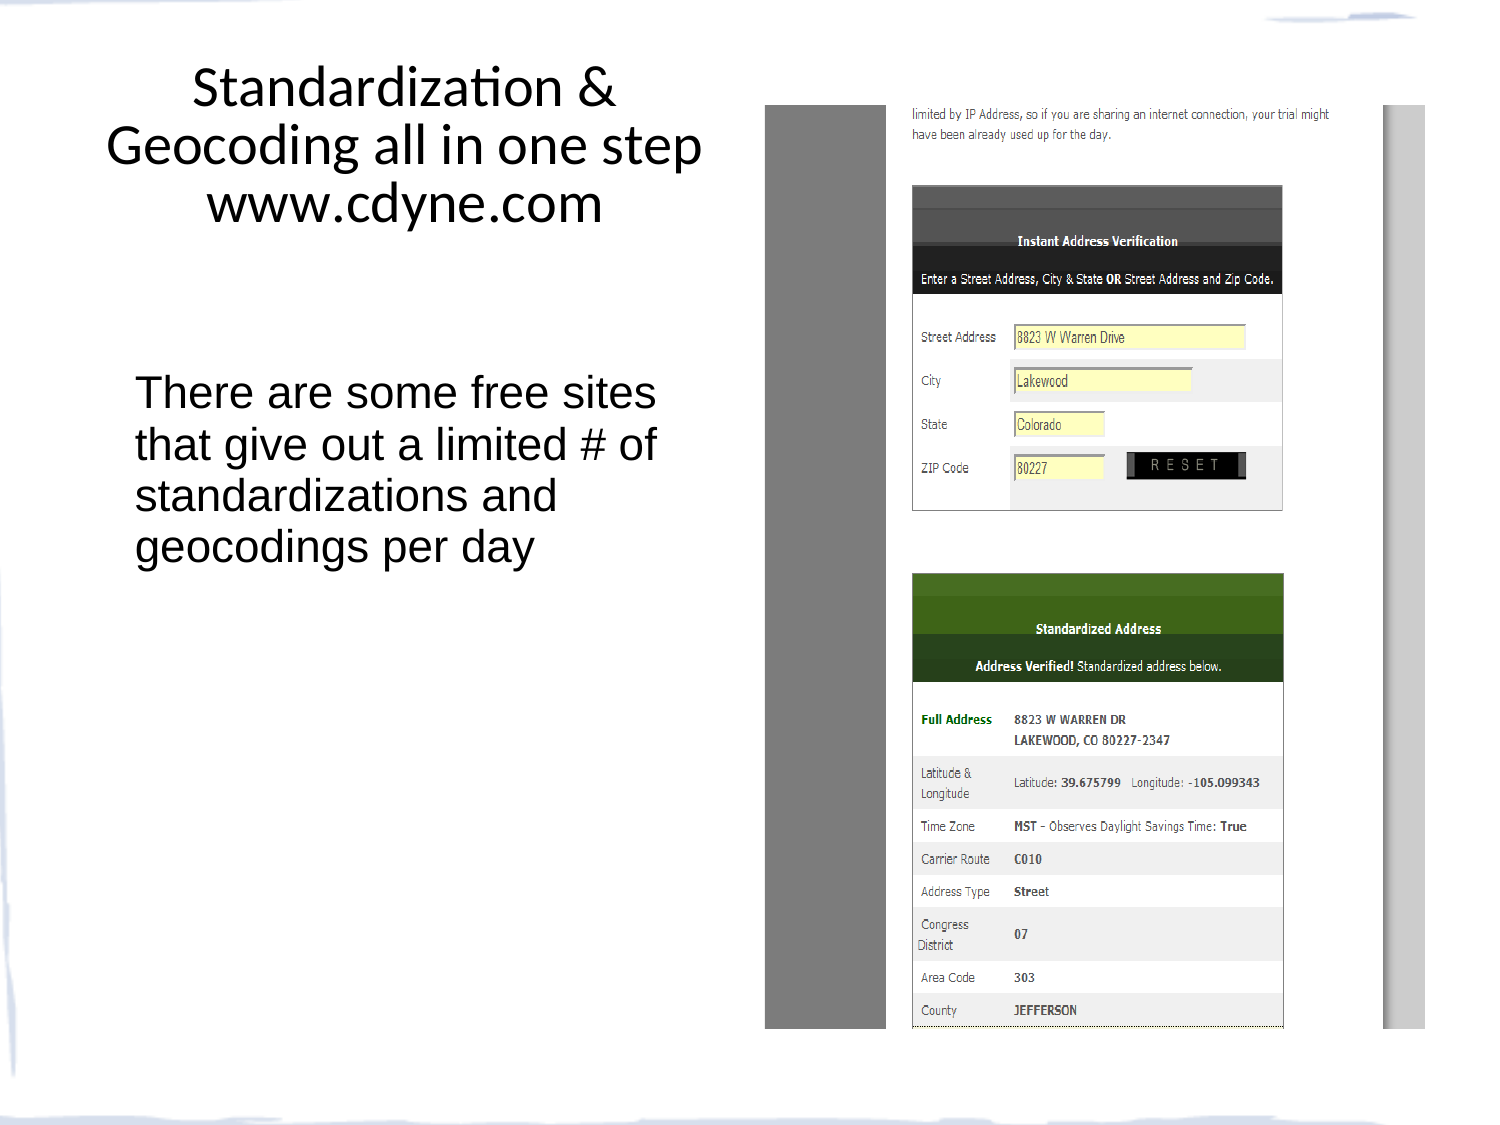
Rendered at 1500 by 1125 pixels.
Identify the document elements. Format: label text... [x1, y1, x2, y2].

title Standardization & Geocoding all in one step www.cdyne.com [75, 42, 736, 257]
text_box There are some free sites that give out a limited # of standardizations and geocodings per day [120, 360, 706, 706]
picture [0, 0, 1500, 1125]
